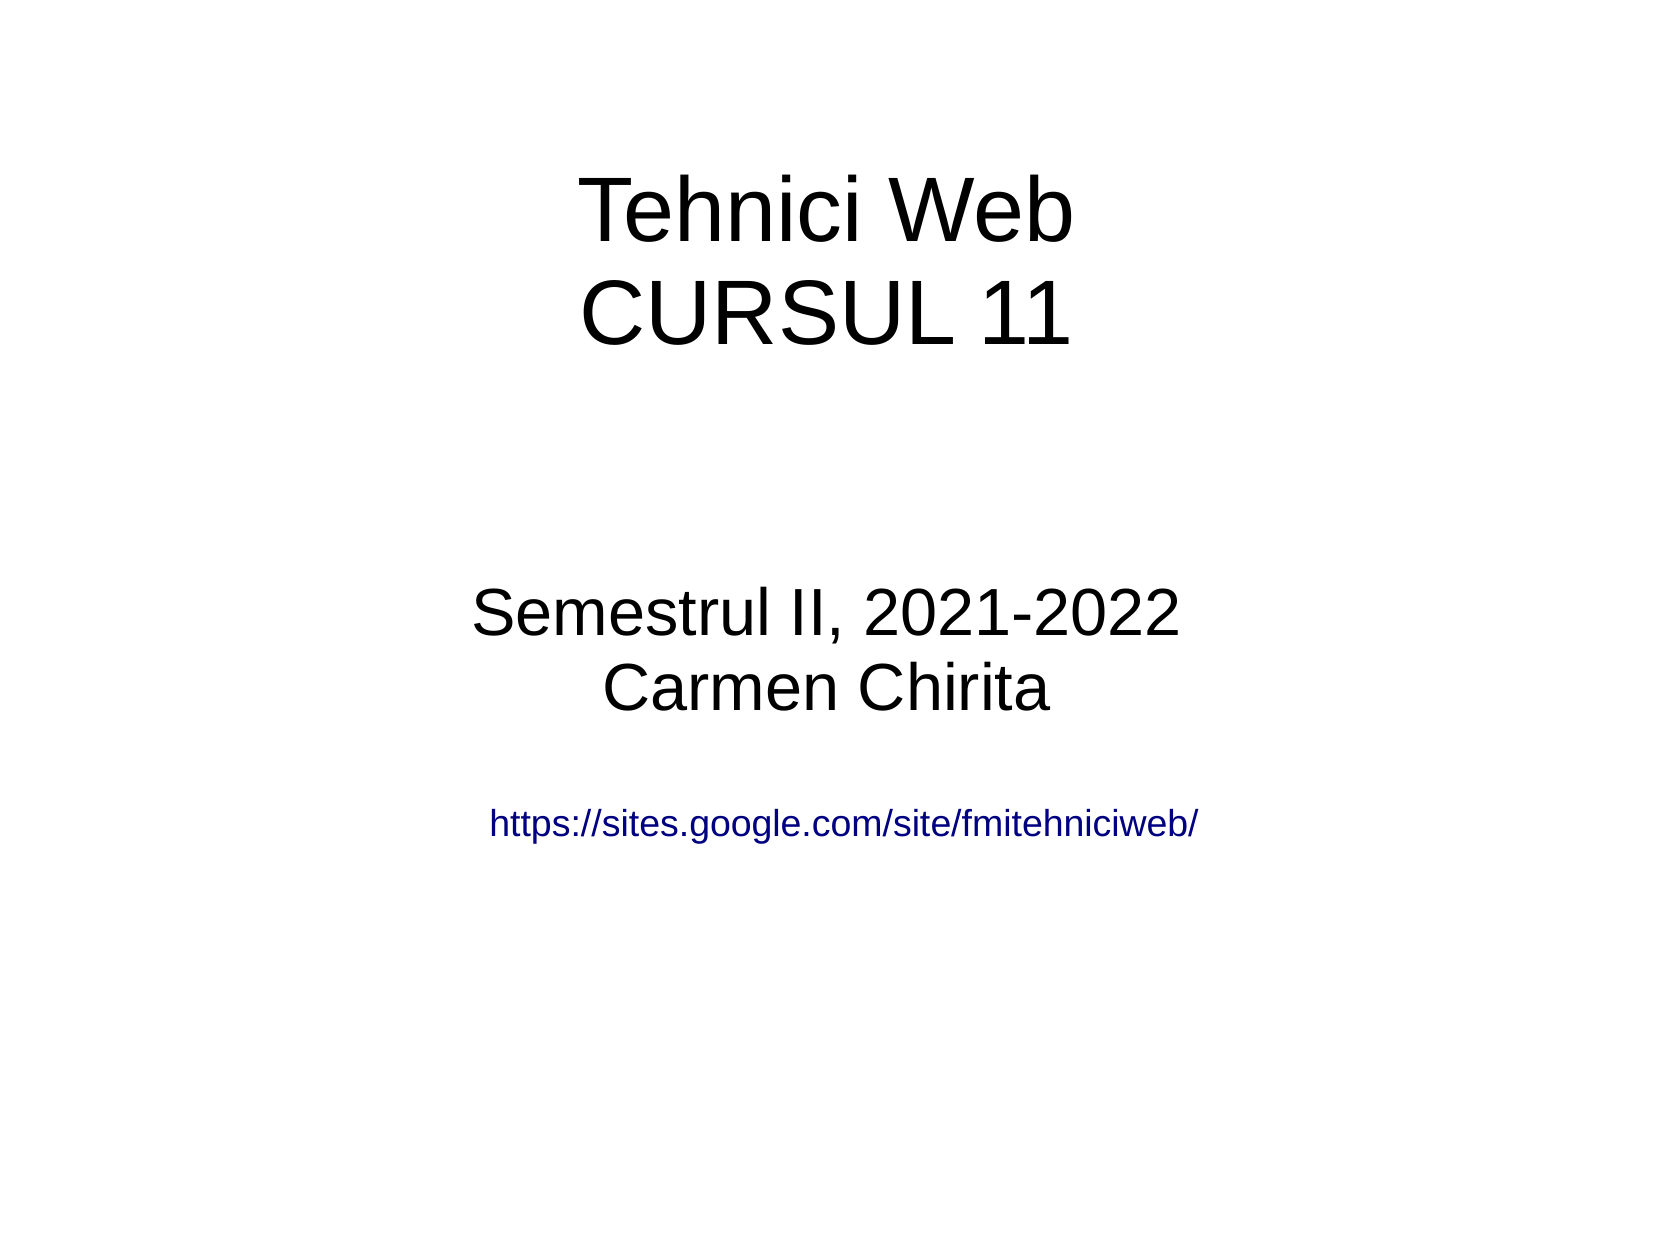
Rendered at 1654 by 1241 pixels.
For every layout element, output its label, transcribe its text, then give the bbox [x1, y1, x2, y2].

title Tehnici Web CURSUL 11 [82, 158, 1571, 290]
subtitle Semestrul II, 2021-2022 Carmen Chirita [82, 290, 1571, 1010]
text_box https://sites.google.com/site/fmitehniciweb/ [474, 794, 1353, 865]
